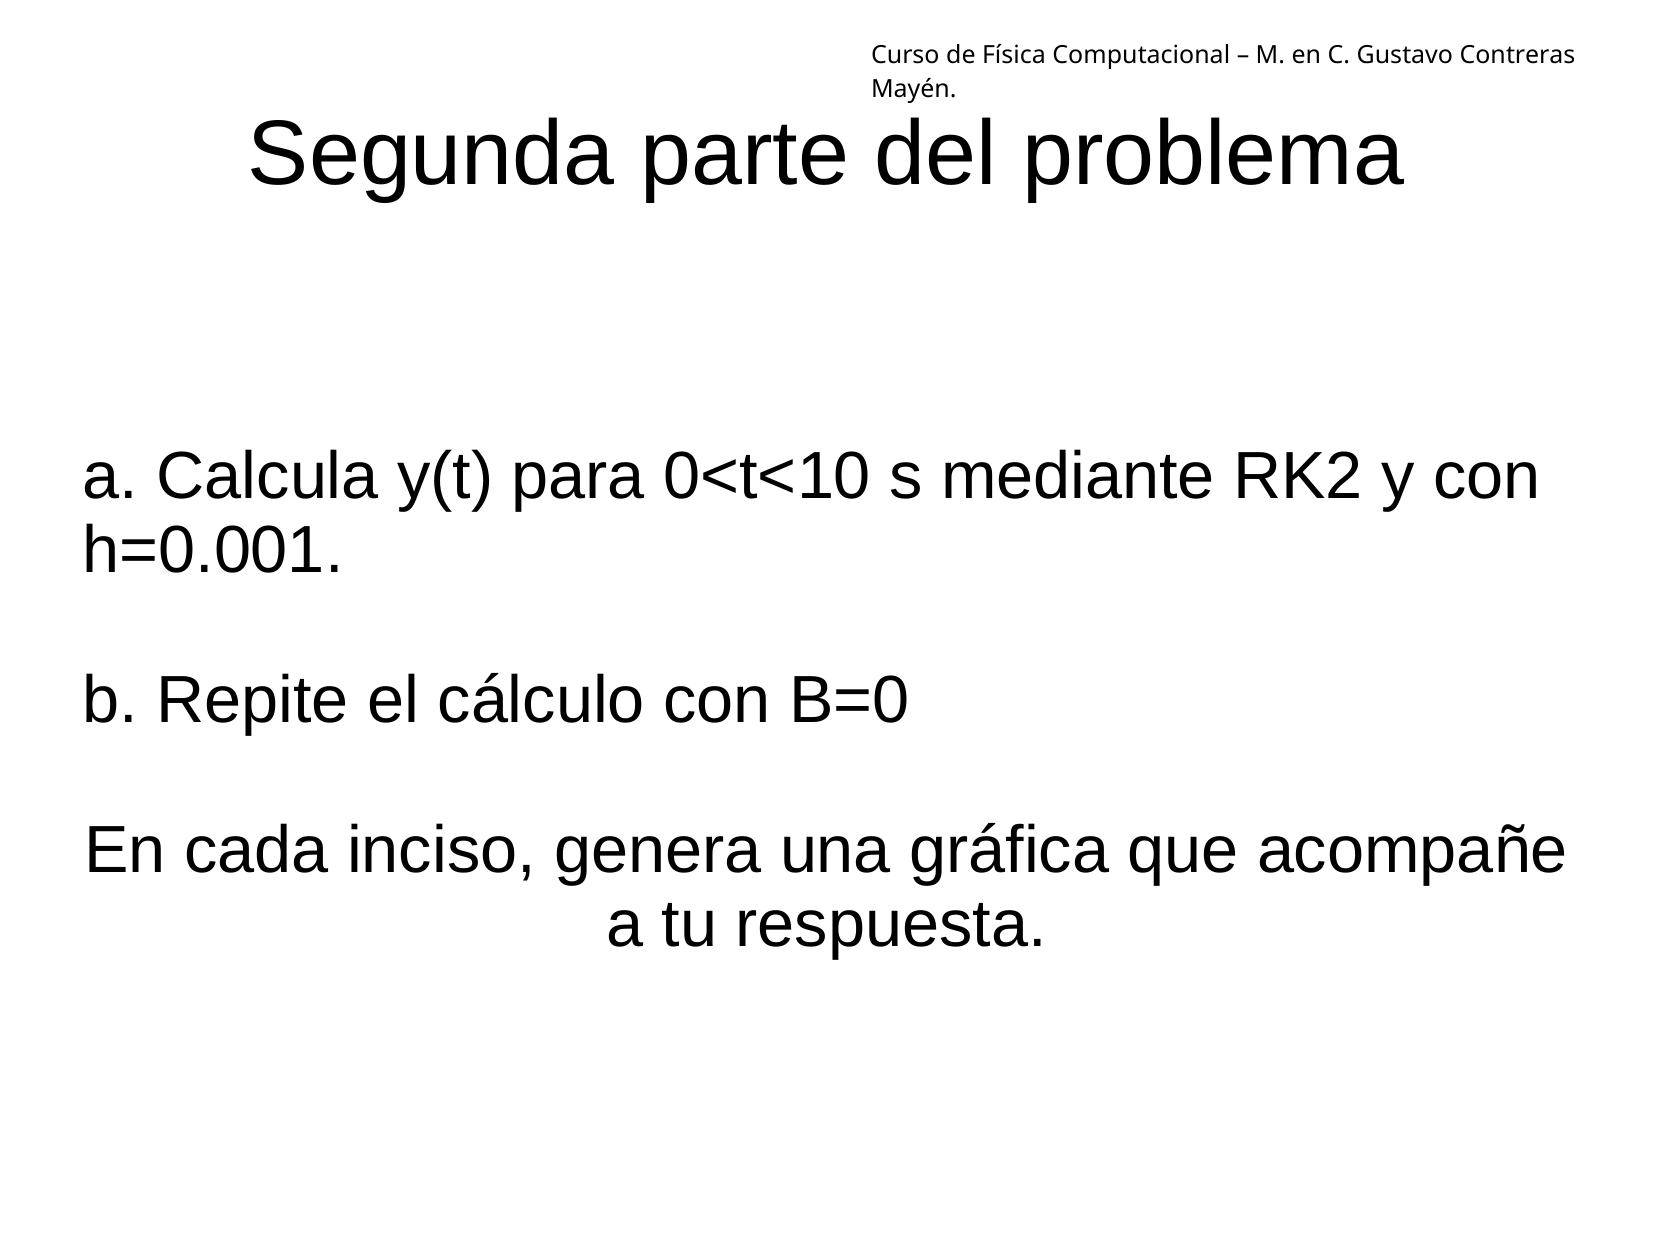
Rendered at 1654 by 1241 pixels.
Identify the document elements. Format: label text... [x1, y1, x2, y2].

title Segunda parte del problema [82, 56, 1571, 250]
subtitle a. Calcula y(t) para 0<t<10 s mediante RK2 y con h=0.001. b. Repite el cálculo con B=0 En cada inciso, genera una gráfica que acompañe a tu respuesta. [82, 297, 1571, 1102]
